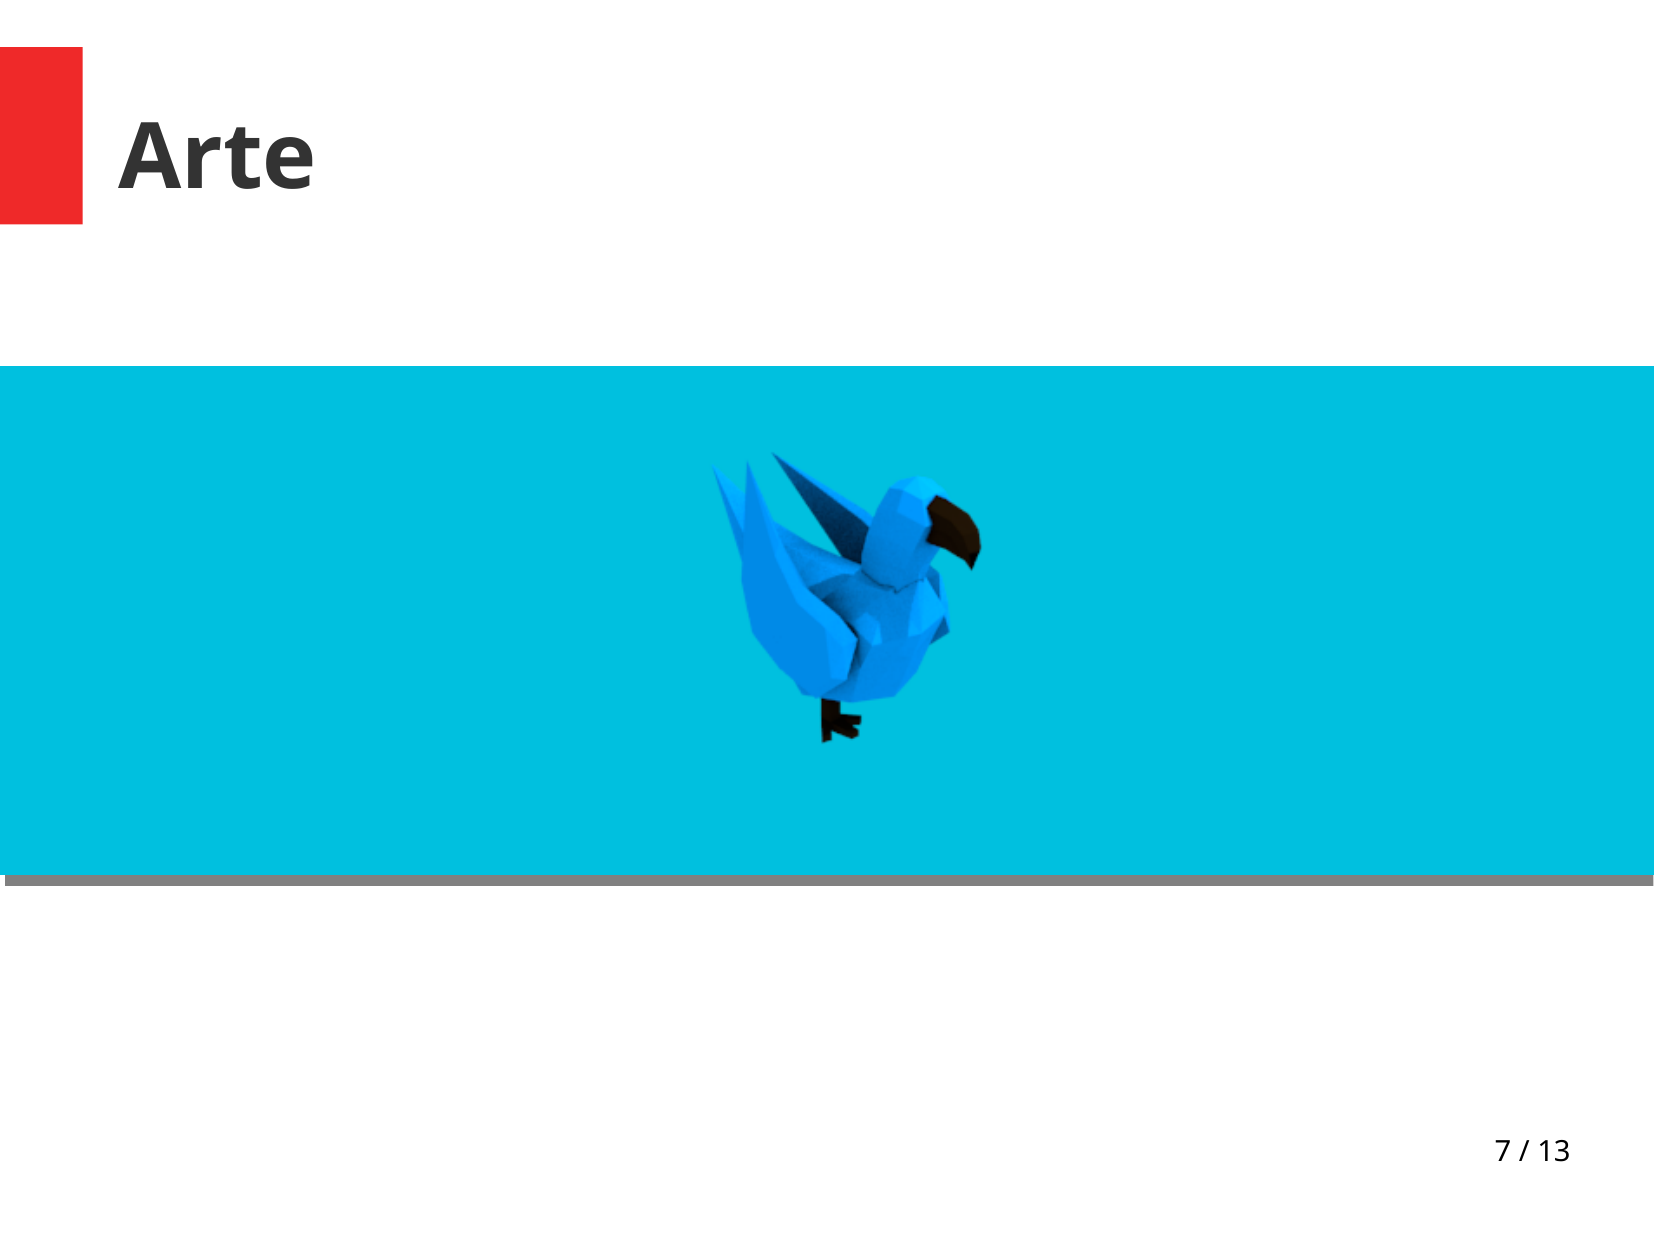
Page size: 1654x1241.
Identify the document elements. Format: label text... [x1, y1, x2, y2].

title Arte [118, 49, 1571, 257]
picture [0, 366, 1654, 875]
